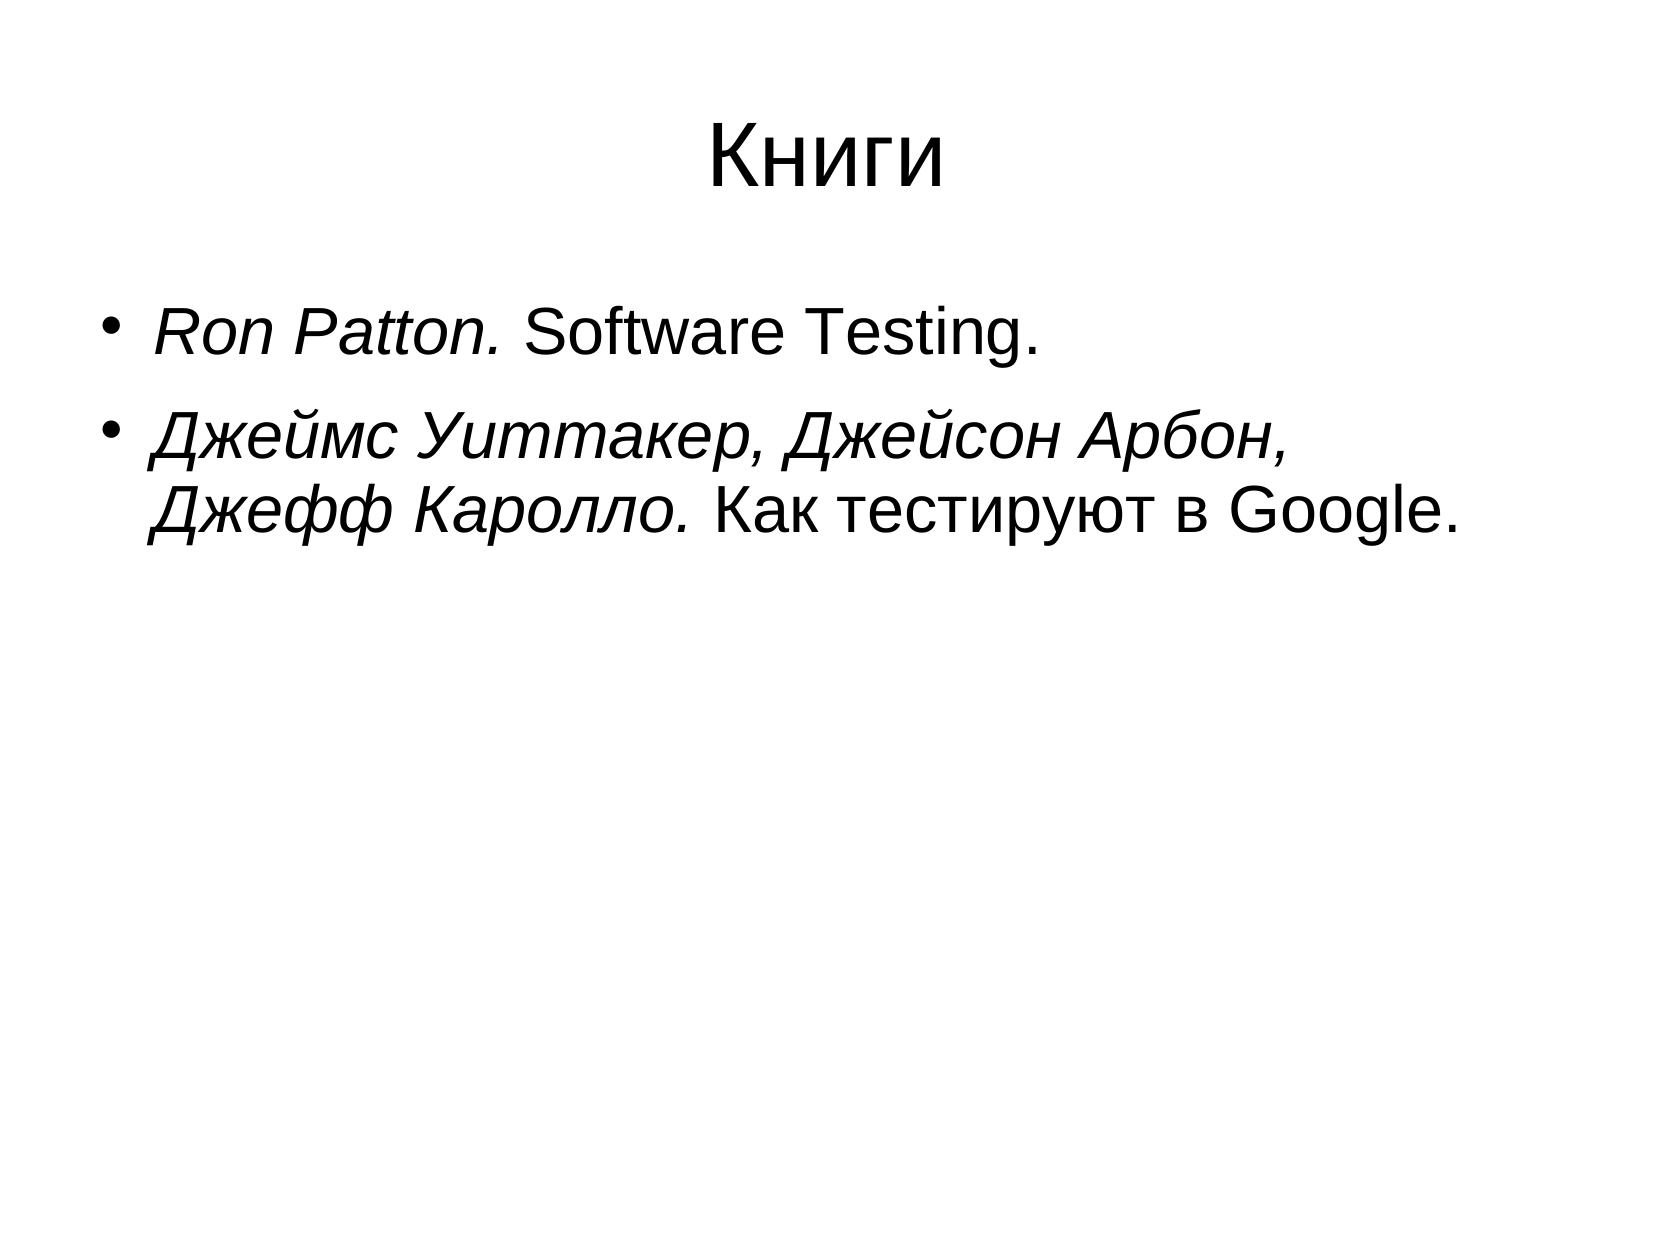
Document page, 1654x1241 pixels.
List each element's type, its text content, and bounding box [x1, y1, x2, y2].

list Ron Patton. Software Testing. Джеймс Уиттакер, Джейсон Арбон, Джефф Каролло. Как тестируют в Google. [82, 290, 1571, 1010]
title Книги [82, 49, 1571, 257]
